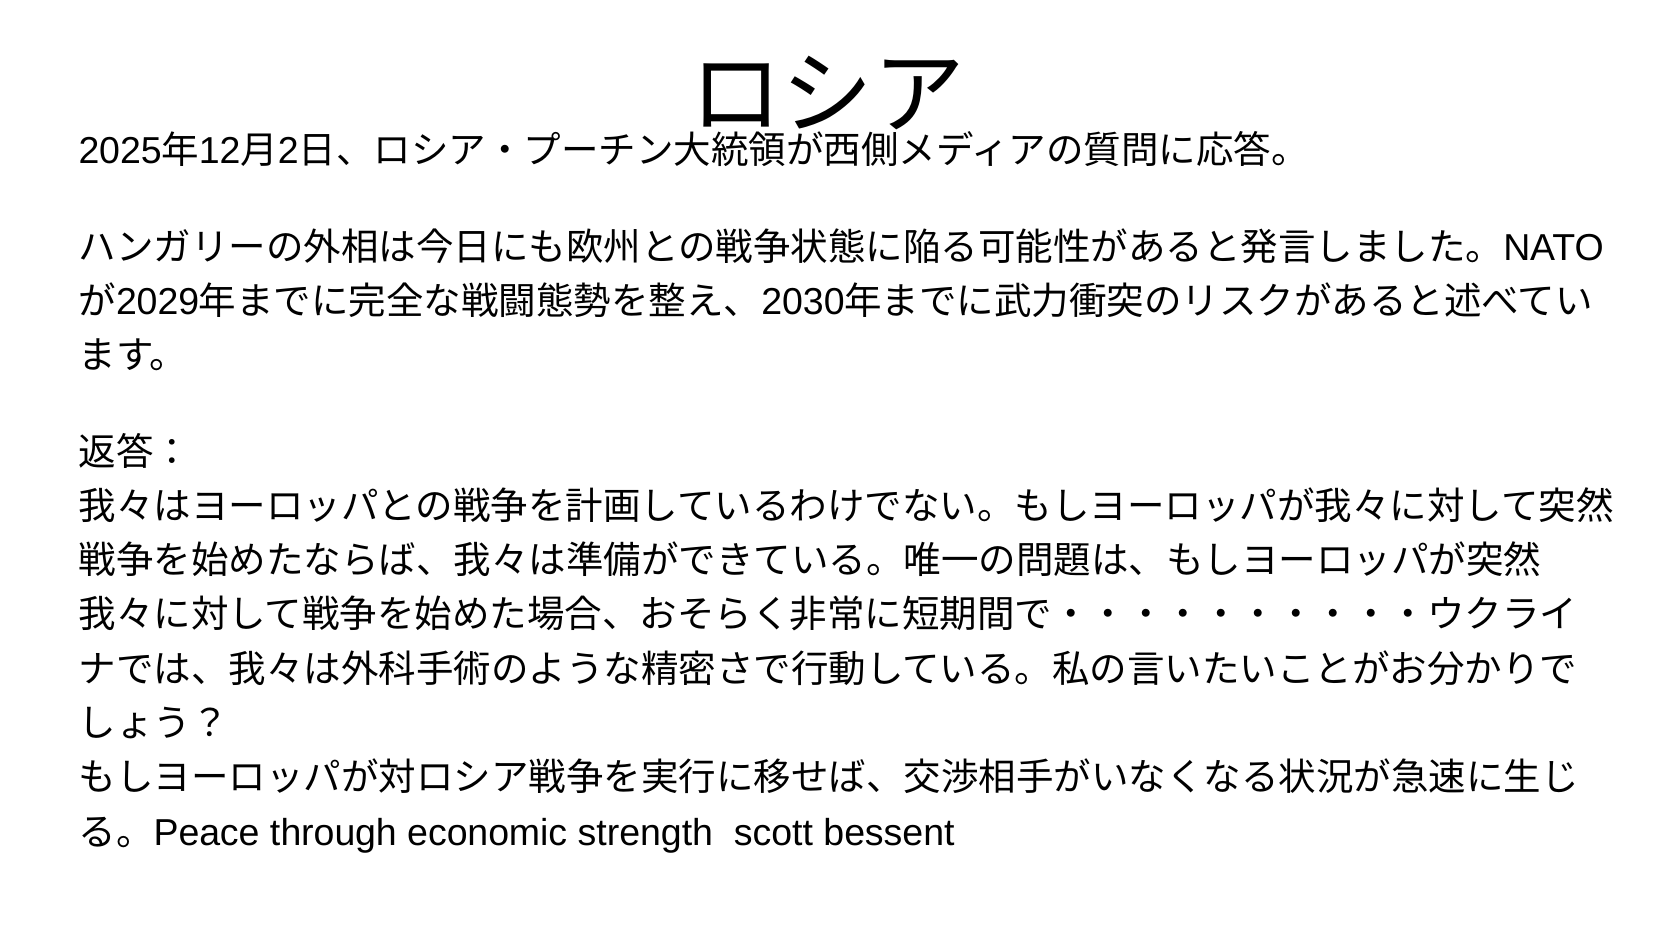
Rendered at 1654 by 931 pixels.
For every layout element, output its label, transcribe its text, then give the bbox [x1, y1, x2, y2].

title ロシア [83, 8, 1572, 113]
text_box 2025年12月2日、ロシア・プーチン大統領が西側メディアの質問に応答。 ハンガリーの外相は今日にも欧州との戦争状態に陥る可能性があると発言しました。NATOが2029年までに完全な戦闘態勢を整え、2030年までに武力衝突のリスクがあると述べています。 返答： 我々はヨーロッパとの戦争を計画しているわけでない。もしヨーロッパが我々に対して突然戦争を始めたならば、我々は準備ができている。唯一の問題は、もしヨーロッパが突然我々に対して戦争を始めた場合、おそらく非常に短期間で・・・・・・・・・・ウクライナでは、我々は外科手術のような精密さで行動している。私の言いたいことがお分かりでしょう？ もしヨーロッパが対ロシア戦争を実行に移せば、交渉相手がいなくなる状況が急速に生じる。Peace through economic strength scott bessent [63, 113, 1629, 888]
